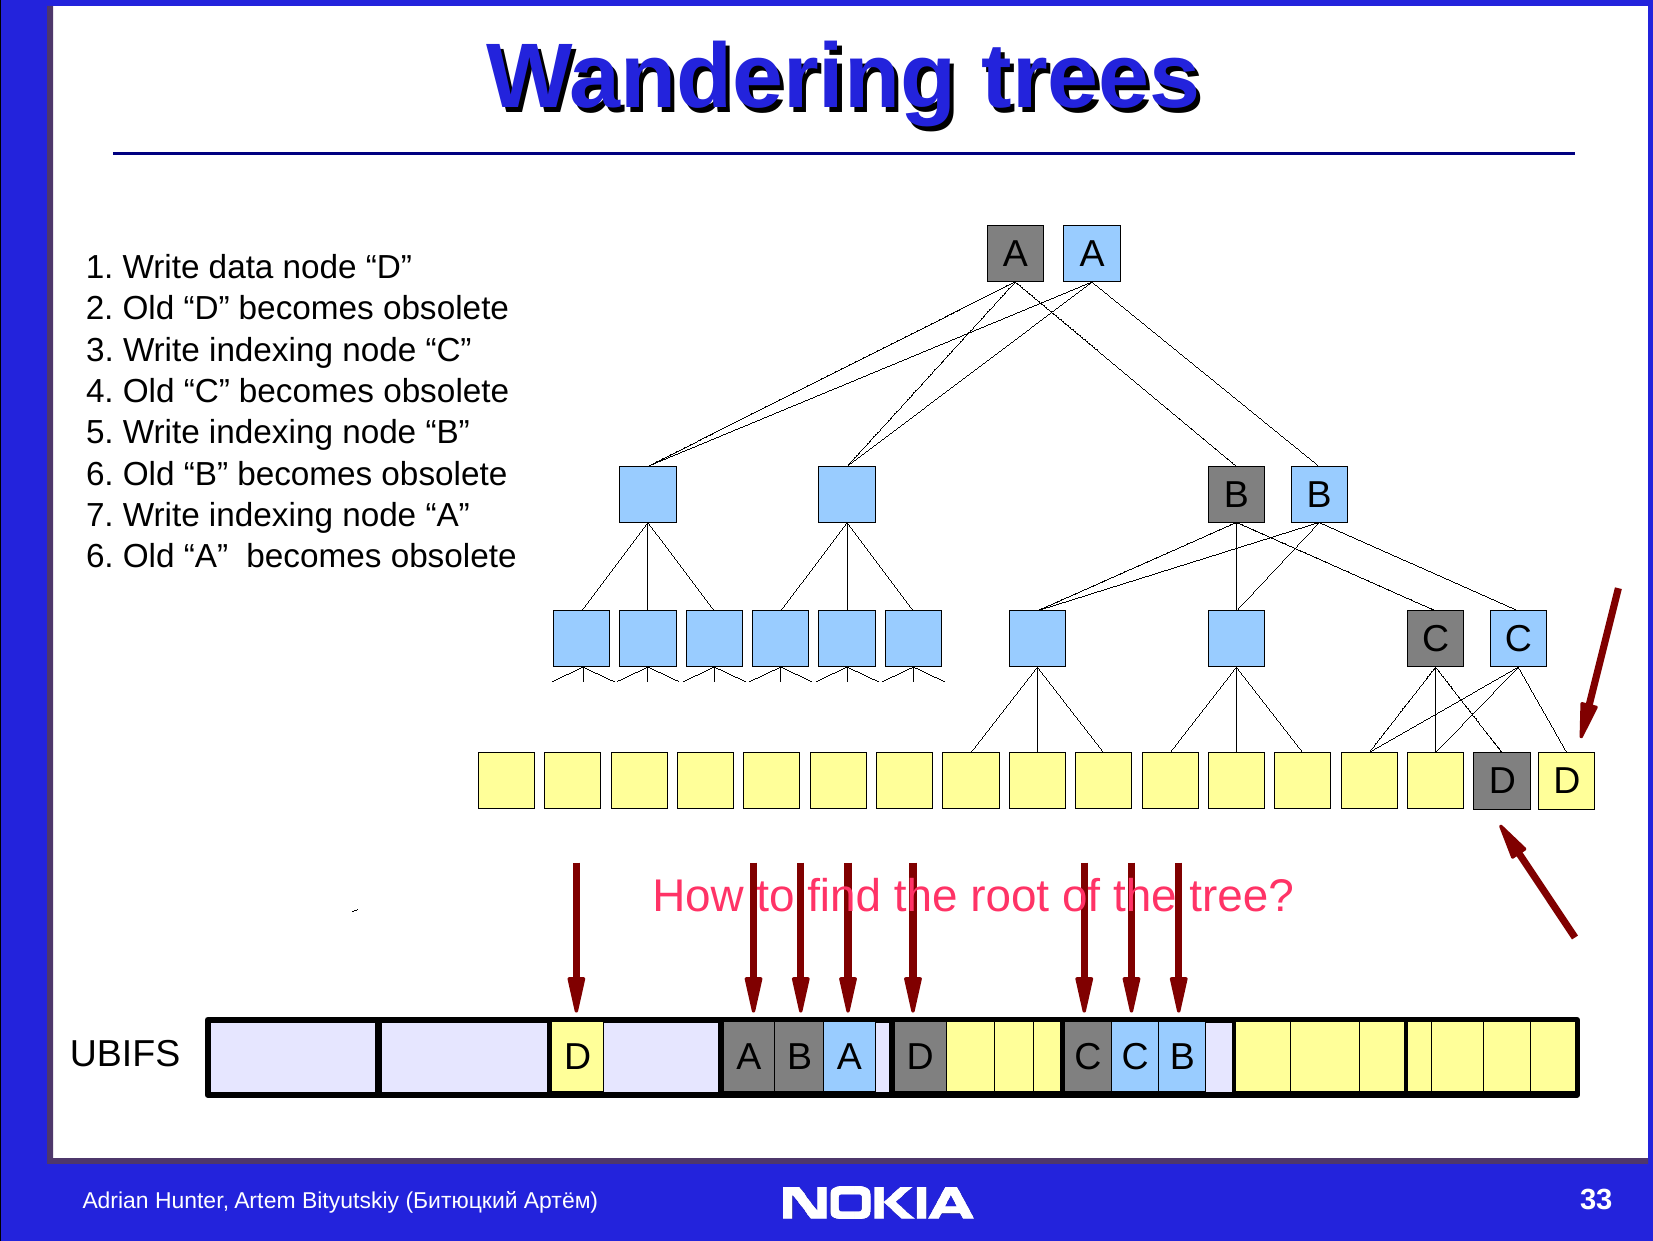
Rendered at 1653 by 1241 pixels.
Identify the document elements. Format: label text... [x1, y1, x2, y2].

text_box [942, 752, 1000, 809]
text_box [752, 610, 809, 667]
text_box [1274, 752, 1331, 809]
text_box [677, 752, 734, 809]
text_box [885, 610, 942, 667]
text_box C [1064, 1021, 1112, 1092]
picture [783, 1186, 974, 1219]
text_box [207, 1019, 1578, 1095]
text_box C [1112, 1021, 1158, 1092]
text_box [818, 610, 876, 667]
text_box 2. Old “D” becomes obsolete [71, 282, 525, 335]
text_box D [551, 1021, 604, 1092]
text_box 6. Old “A” becomes obsolete [71, 530, 533, 583]
text_box [544, 752, 601, 809]
text_box [1208, 752, 1265, 809]
text_box B [1208, 466, 1265, 523]
text_box [686, 610, 743, 667]
text_box [619, 610, 677, 667]
text_box A [1063, 225, 1121, 282]
text_box [818, 466, 876, 523]
text_box [1407, 752, 1464, 809]
text_box D [1538, 752, 1595, 810]
text_box [611, 752, 668, 809]
title Wandering trees [100, 2, 1588, 151]
text_box 4. Old “C” becomes obsolete [71, 365, 525, 417]
text_box [1341, 752, 1398, 809]
text_box UBIFS [55, 1024, 196, 1082]
text_box 5. Write indexing node “B” [71, 406, 487, 447]
text_box B [1291, 466, 1348, 523]
text_box D [894, 1021, 947, 1092]
text_box [478, 752, 535, 809]
text_box 1. Write data node “D” [71, 241, 430, 282]
text_box [1009, 610, 1066, 667]
text_box B [775, 1021, 823, 1092]
text_box [1075, 752, 1132, 809]
text_box A [723, 1021, 775, 1092]
text_box 6. Old “B” becomes obsolete [71, 447, 523, 500]
text_box B [1158, 1021, 1206, 1092]
text_box [876, 752, 933, 809]
text_box 7. Write indexing node “A” [71, 489, 487, 530]
text_box [810, 752, 867, 809]
text_box C [1407, 610, 1464, 667]
text_box A [987, 225, 1044, 282]
text_box [1009, 752, 1066, 809]
text_box [743, 752, 800, 809]
text_box D [1473, 752, 1531, 810]
text_box [1208, 610, 1265, 667]
text_box A [823, 1021, 876, 1092]
text_box [619, 466, 677, 523]
text_box How to find the root of the tree? [637, 862, 1310, 929]
text_box [1142, 752, 1199, 809]
text_box [553, 610, 610, 667]
text_box 3. Write indexing node “C” [71, 335, 489, 365]
text_box C [1490, 610, 1547, 667]
